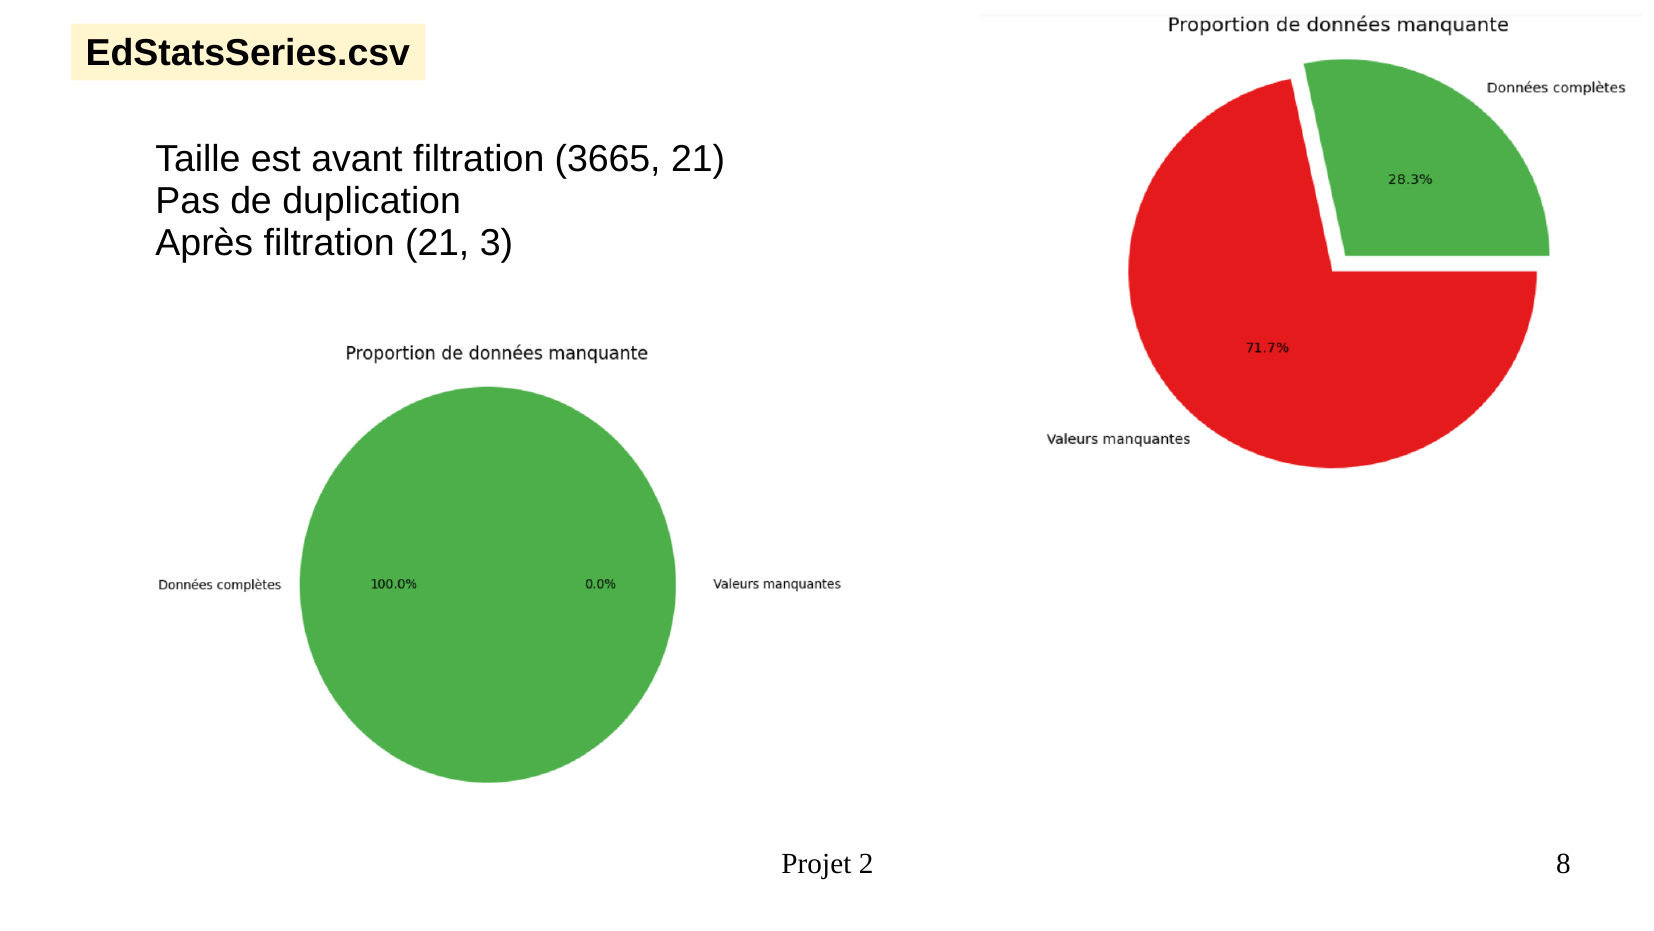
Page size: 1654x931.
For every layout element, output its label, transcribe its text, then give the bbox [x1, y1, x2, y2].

picture [980, 14, 1642, 473]
picture [141, 330, 854, 792]
text_box Taille est avant filtration (3665, 21) Pas de duplication Après filtration (21, 3) [140, 129, 742, 271]
text_box EdStatsSeries.csv [70, 23, 426, 81]
